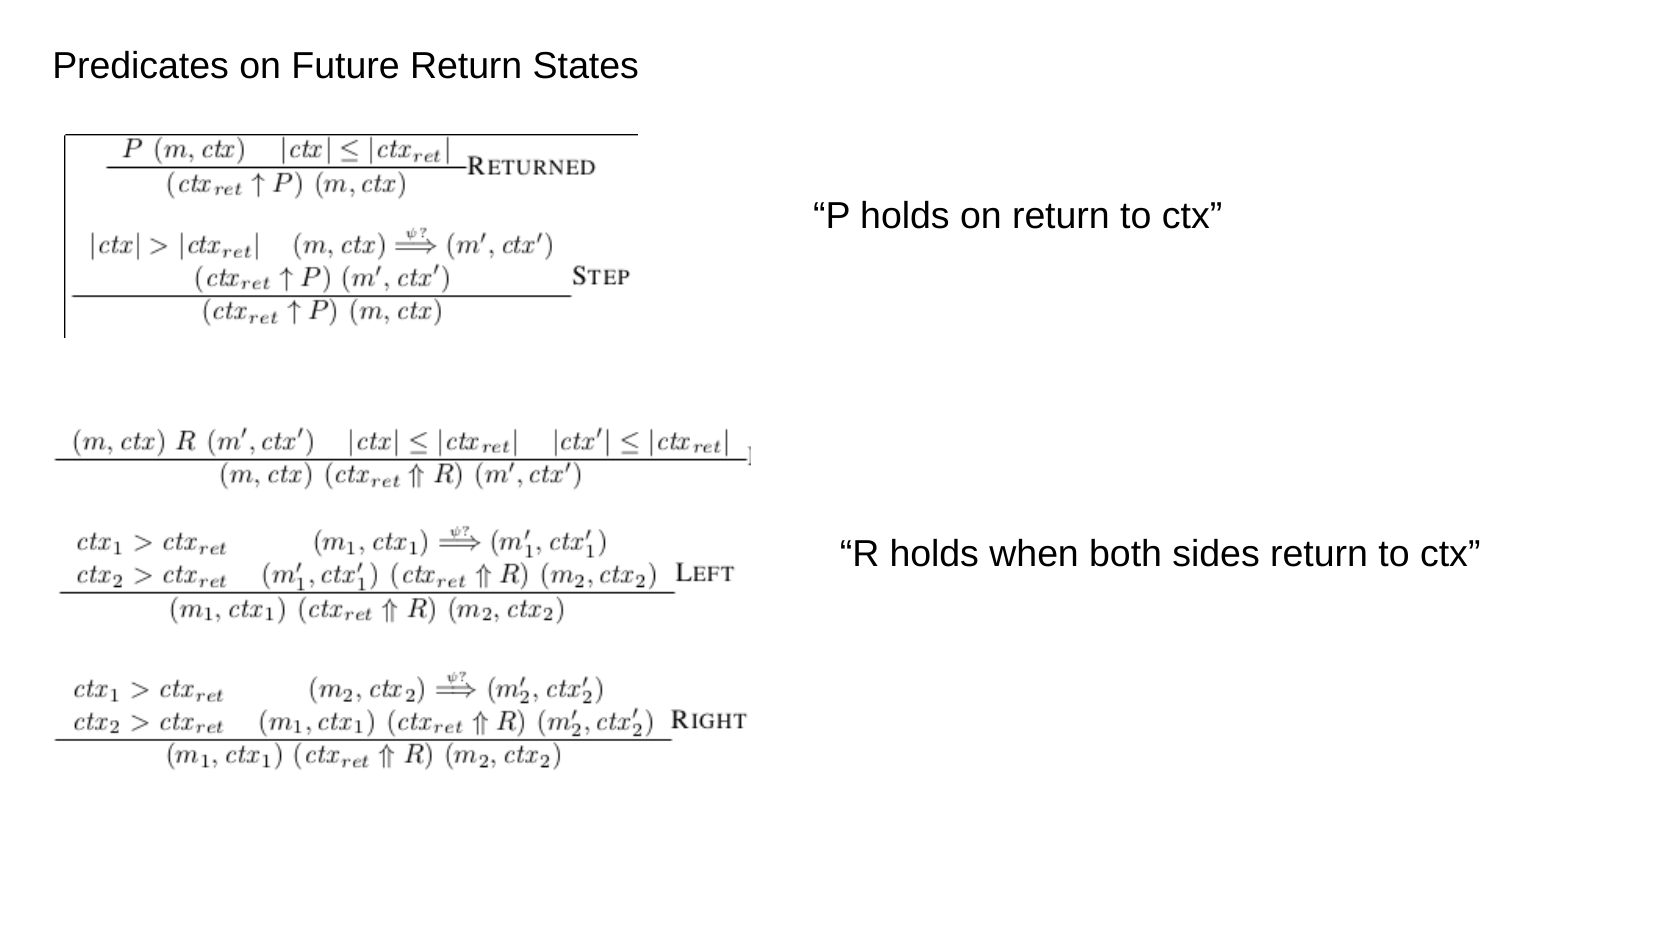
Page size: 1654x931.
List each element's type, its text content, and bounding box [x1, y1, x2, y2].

picture [50, 420, 751, 788]
text_box Predicates on Future Return States [37, 37, 655, 95]
text_box “R holds when both sides return to ctx” [825, 525, 1496, 582]
text_box “P holds on return to ctx” [798, 187, 1238, 245]
picture [64, 134, 638, 338]
